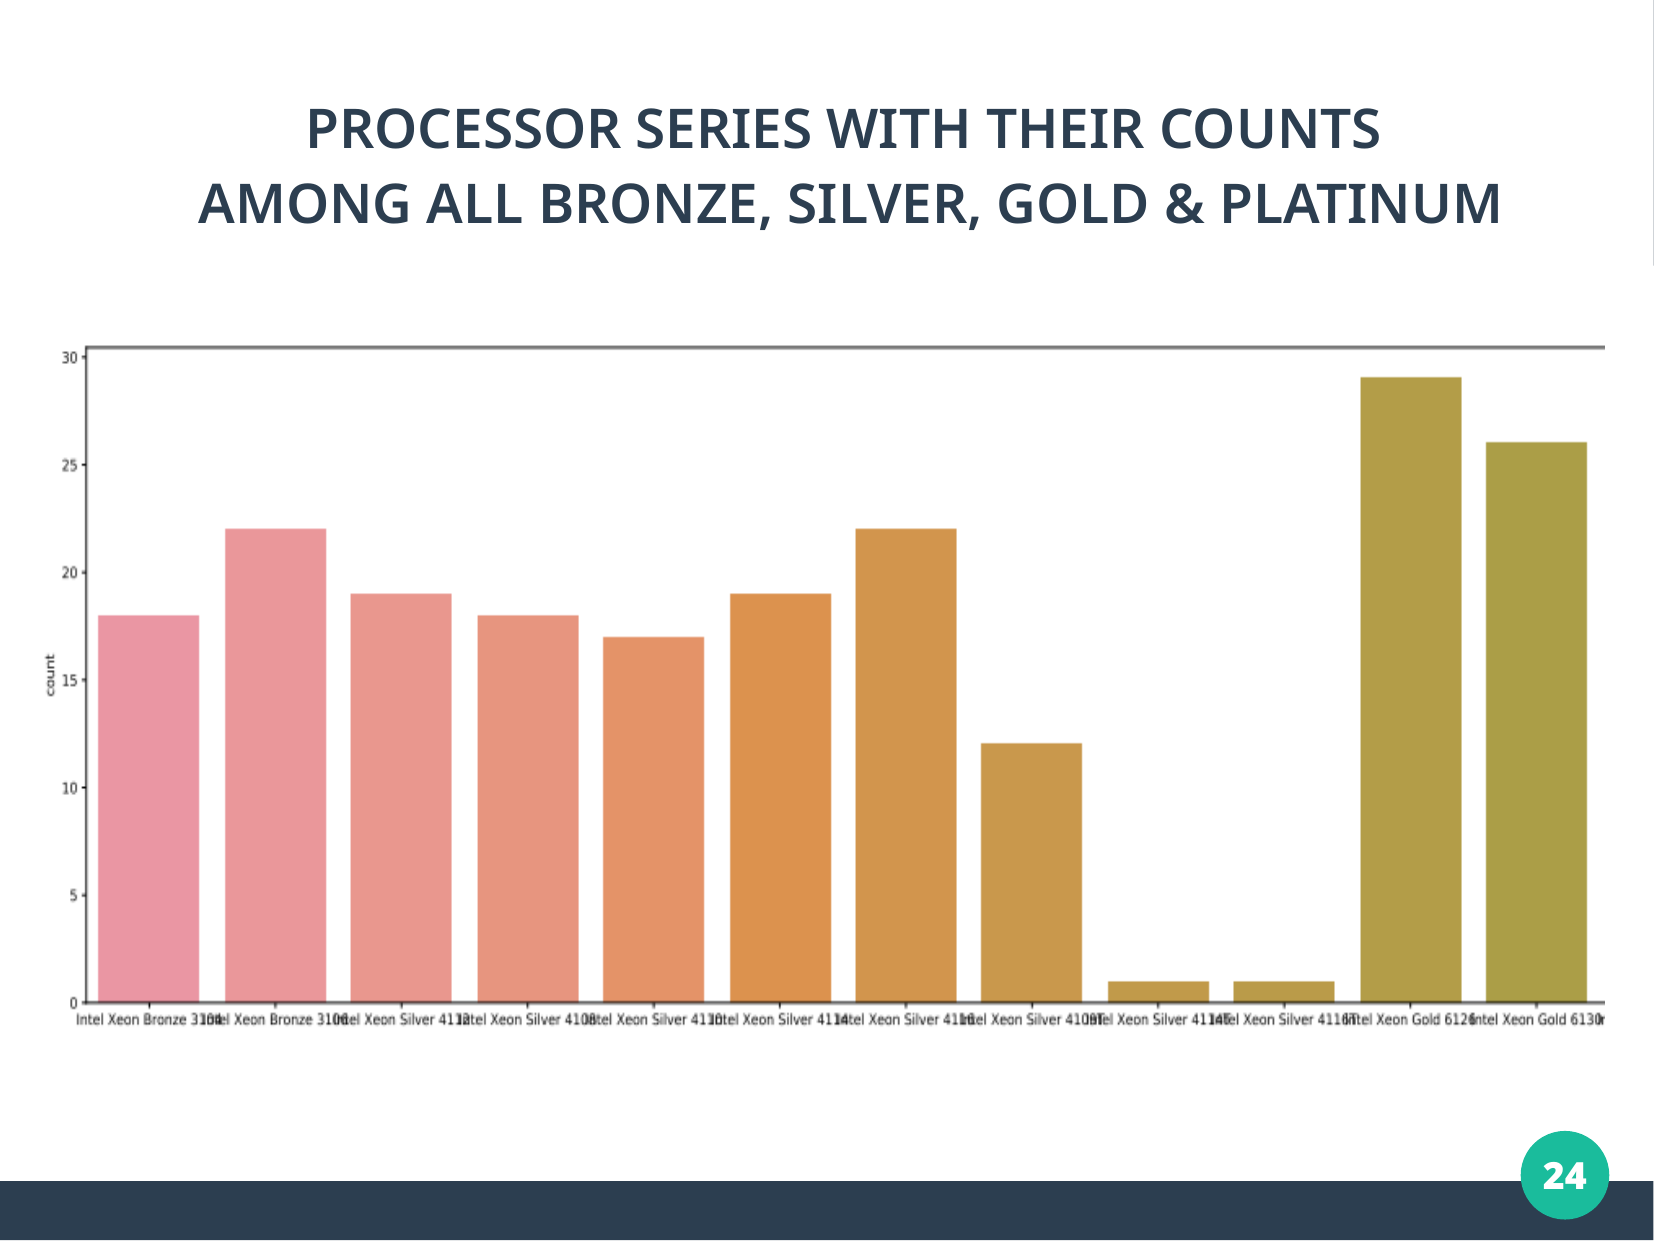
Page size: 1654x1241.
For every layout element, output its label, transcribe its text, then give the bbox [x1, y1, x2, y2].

list PROCESSOR SERIES WITH THEIR COUNTS AMONG ALL BRONZE, SILVER, GOLD & PLATINUM [15, 90, 1621, 241]
picture [30, 297, 1605, 1036]
title BRONZE [0, 0, 1654, 271]
